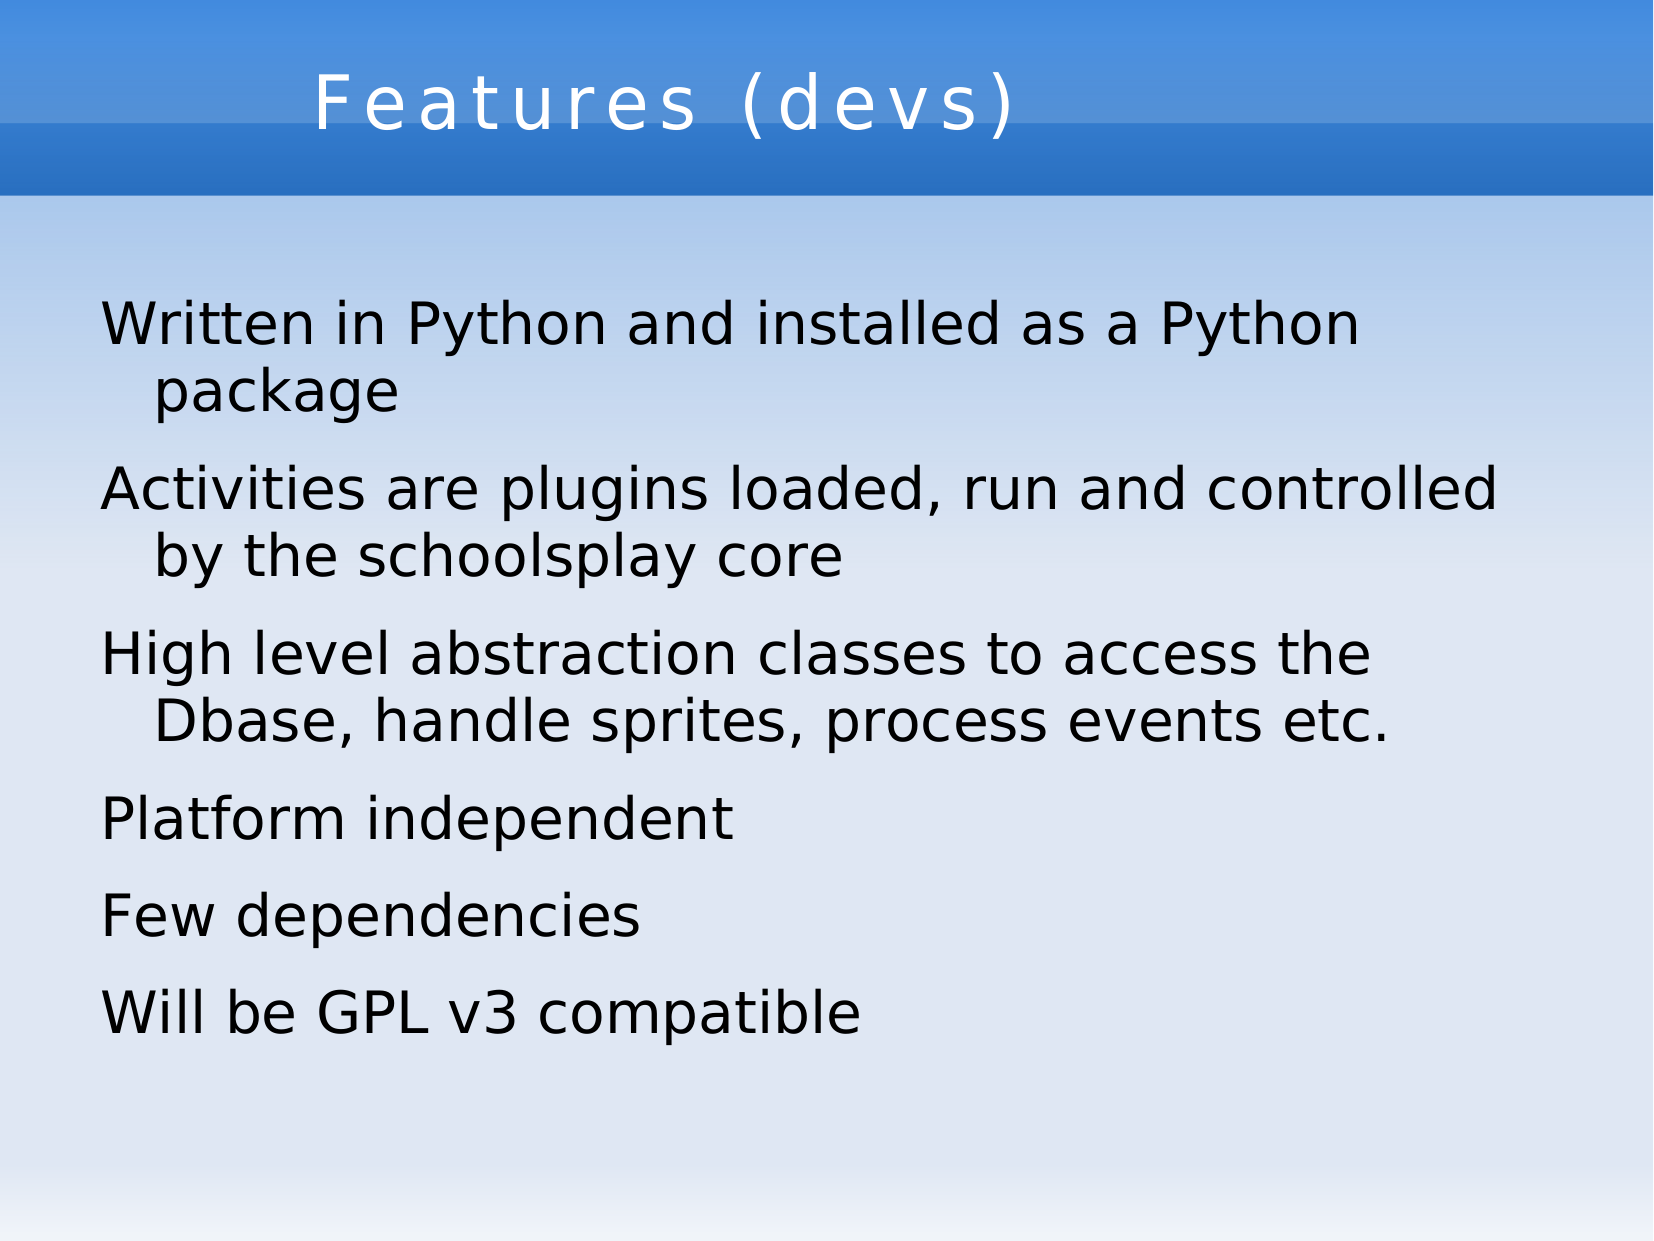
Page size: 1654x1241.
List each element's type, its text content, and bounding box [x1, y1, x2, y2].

list Written in Python and installed as a Python package Activities are plugins loaded, run and controlled by the schoolsplay core High level abstraction classes to access the Dbase, handle sprites, process events etc. Platform independent Few dependencies Will be GPL v3 compatible [82, 290, 1571, 1095]
title Features (devs) [58, 36, 1270, 171]
picture [0, 0, 1654, 1241]
